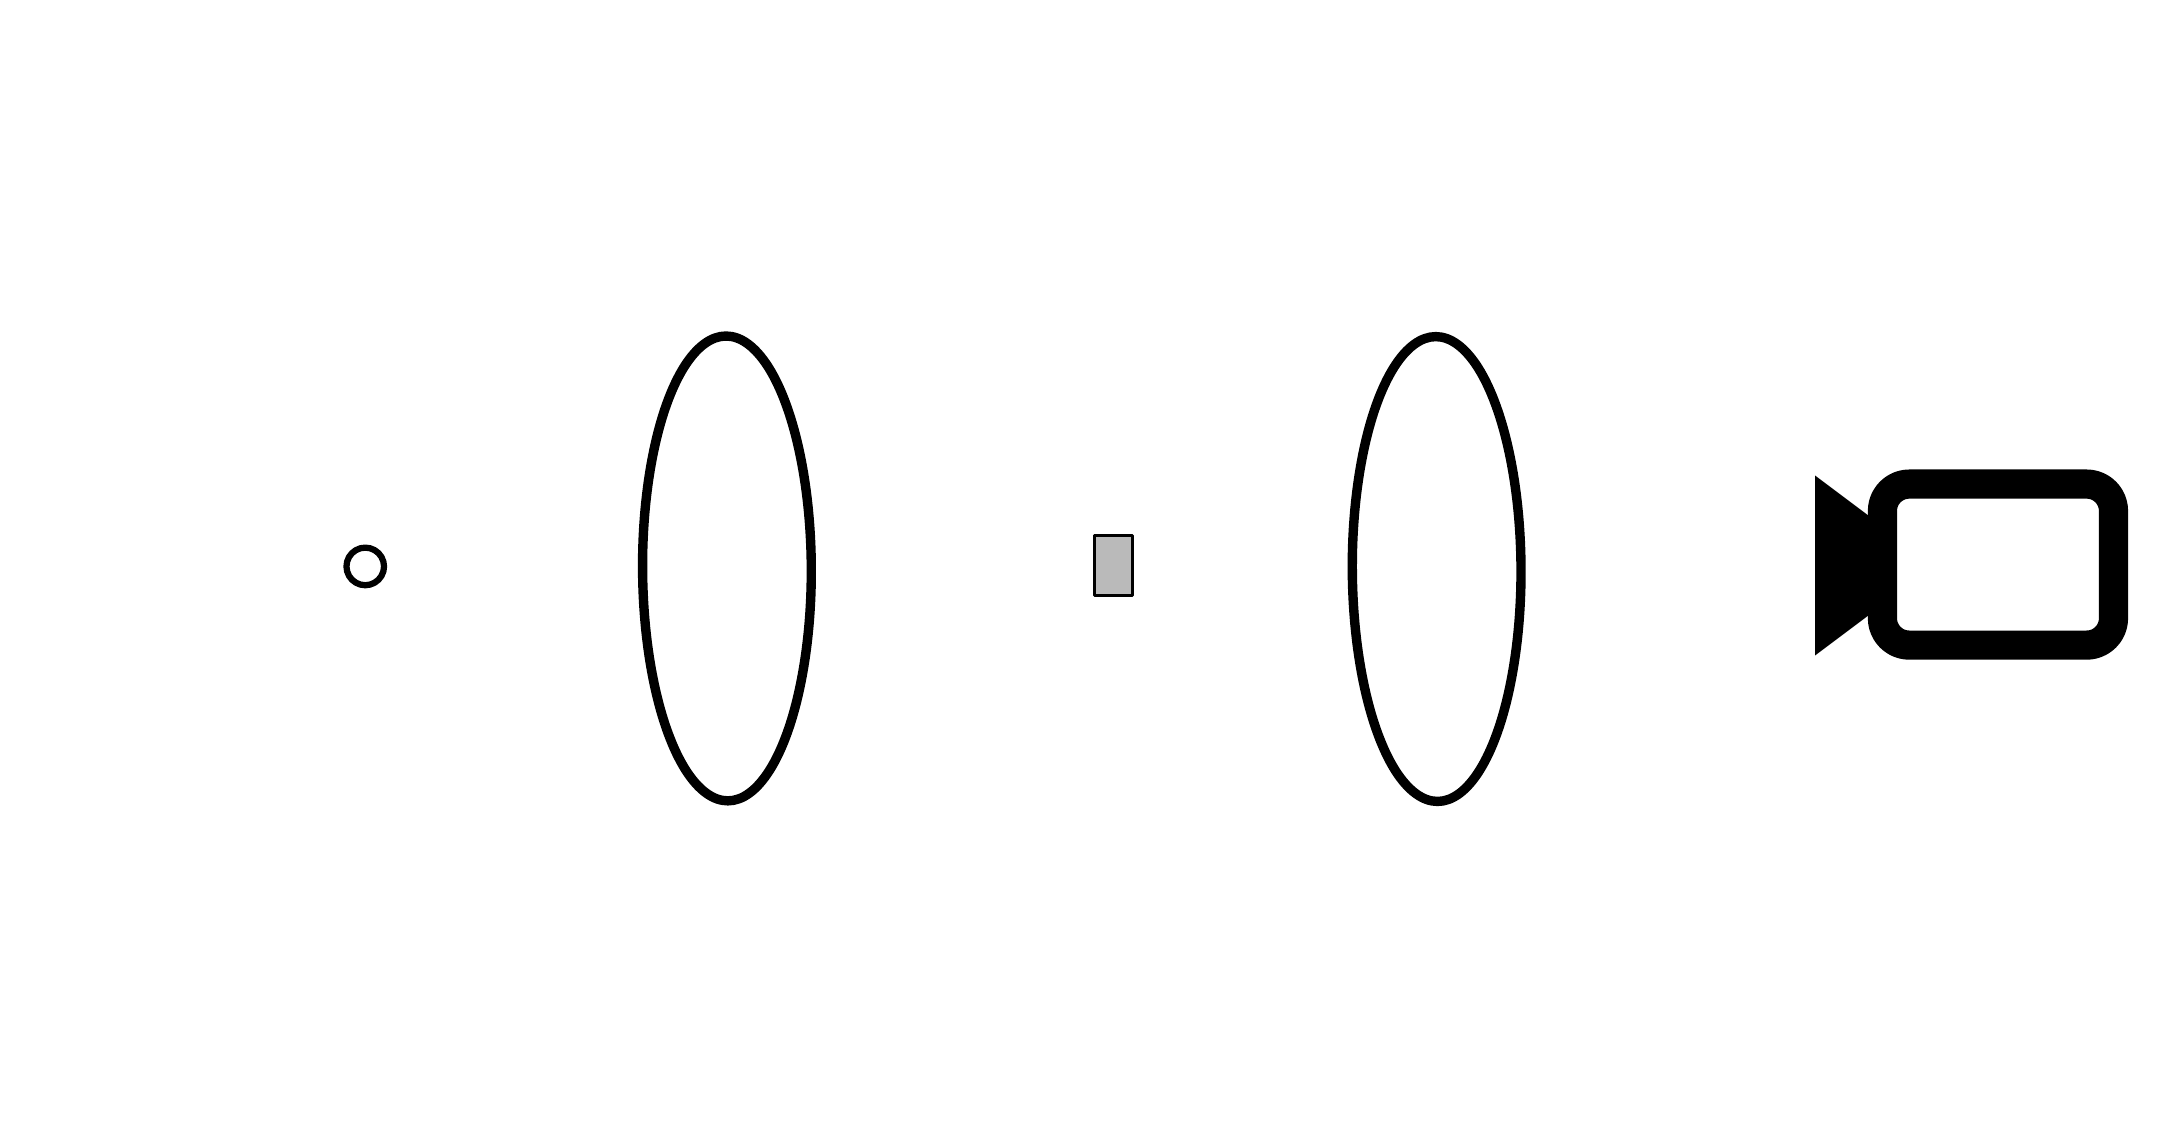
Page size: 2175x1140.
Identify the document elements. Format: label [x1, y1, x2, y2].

text_box [1094, 535, 1133, 596]
text_box [1882, 484, 2114, 646]
text_box [1815, 475, 1876, 656]
text_box [1352, 336, 1522, 802]
text_box [642, 336, 812, 801]
